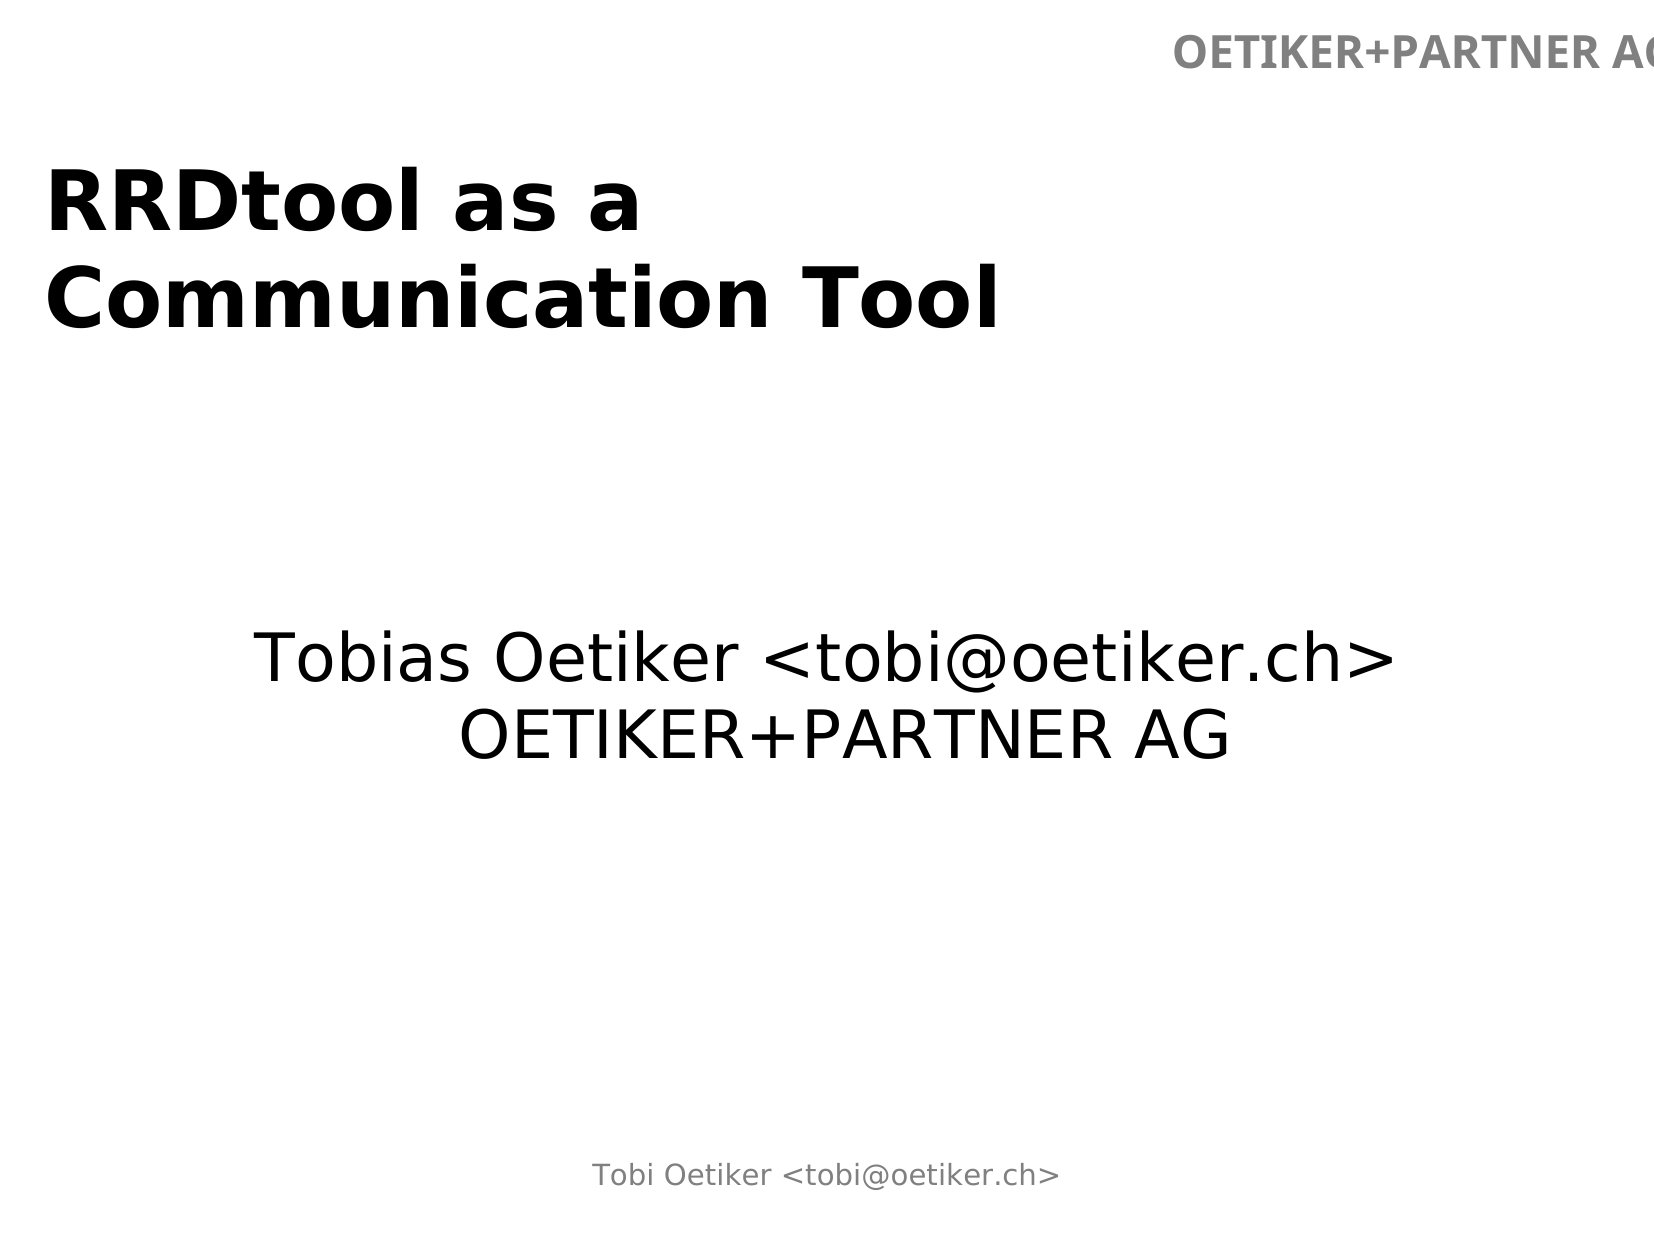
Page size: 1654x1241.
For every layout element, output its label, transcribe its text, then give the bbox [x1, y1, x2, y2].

title RRDtool as a Communication Tool [44, 133, 1583, 367]
subtitle Tobias Oetiker <tobi@oetiker.ch> OETIKER+PARTNER AG [50, 295, 1571, 1099]
